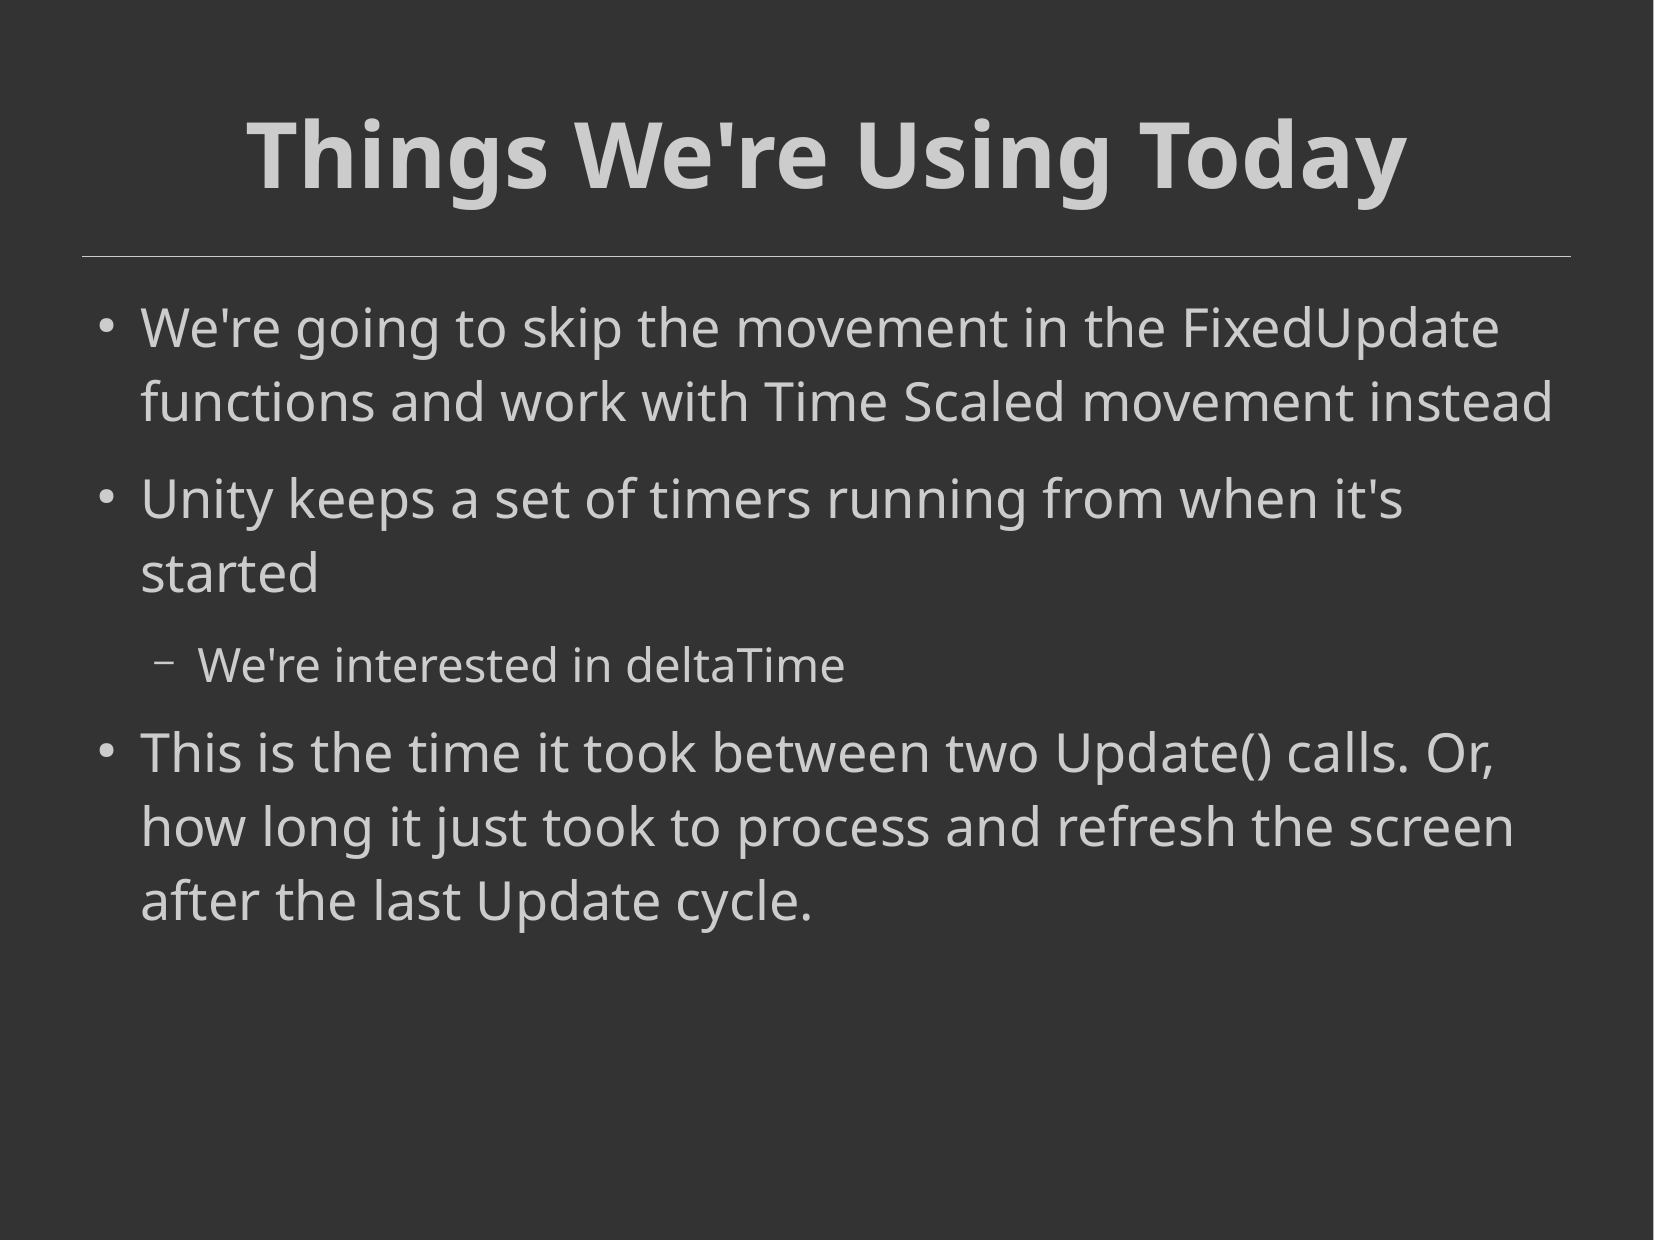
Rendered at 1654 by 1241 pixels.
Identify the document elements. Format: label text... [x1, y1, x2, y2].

title Things We're Using Today [82, 49, 1571, 257]
list We're going to skip the movement in the FixedUpdate functions and work with Time Scaled movement instead Unity keeps a set of timers running from when it's started We're interested in deltaTime This is the time it took between two Update() calls. Or, how long it just took to process and refresh the screen after the last Update cycle. [82, 290, 1571, 1010]
